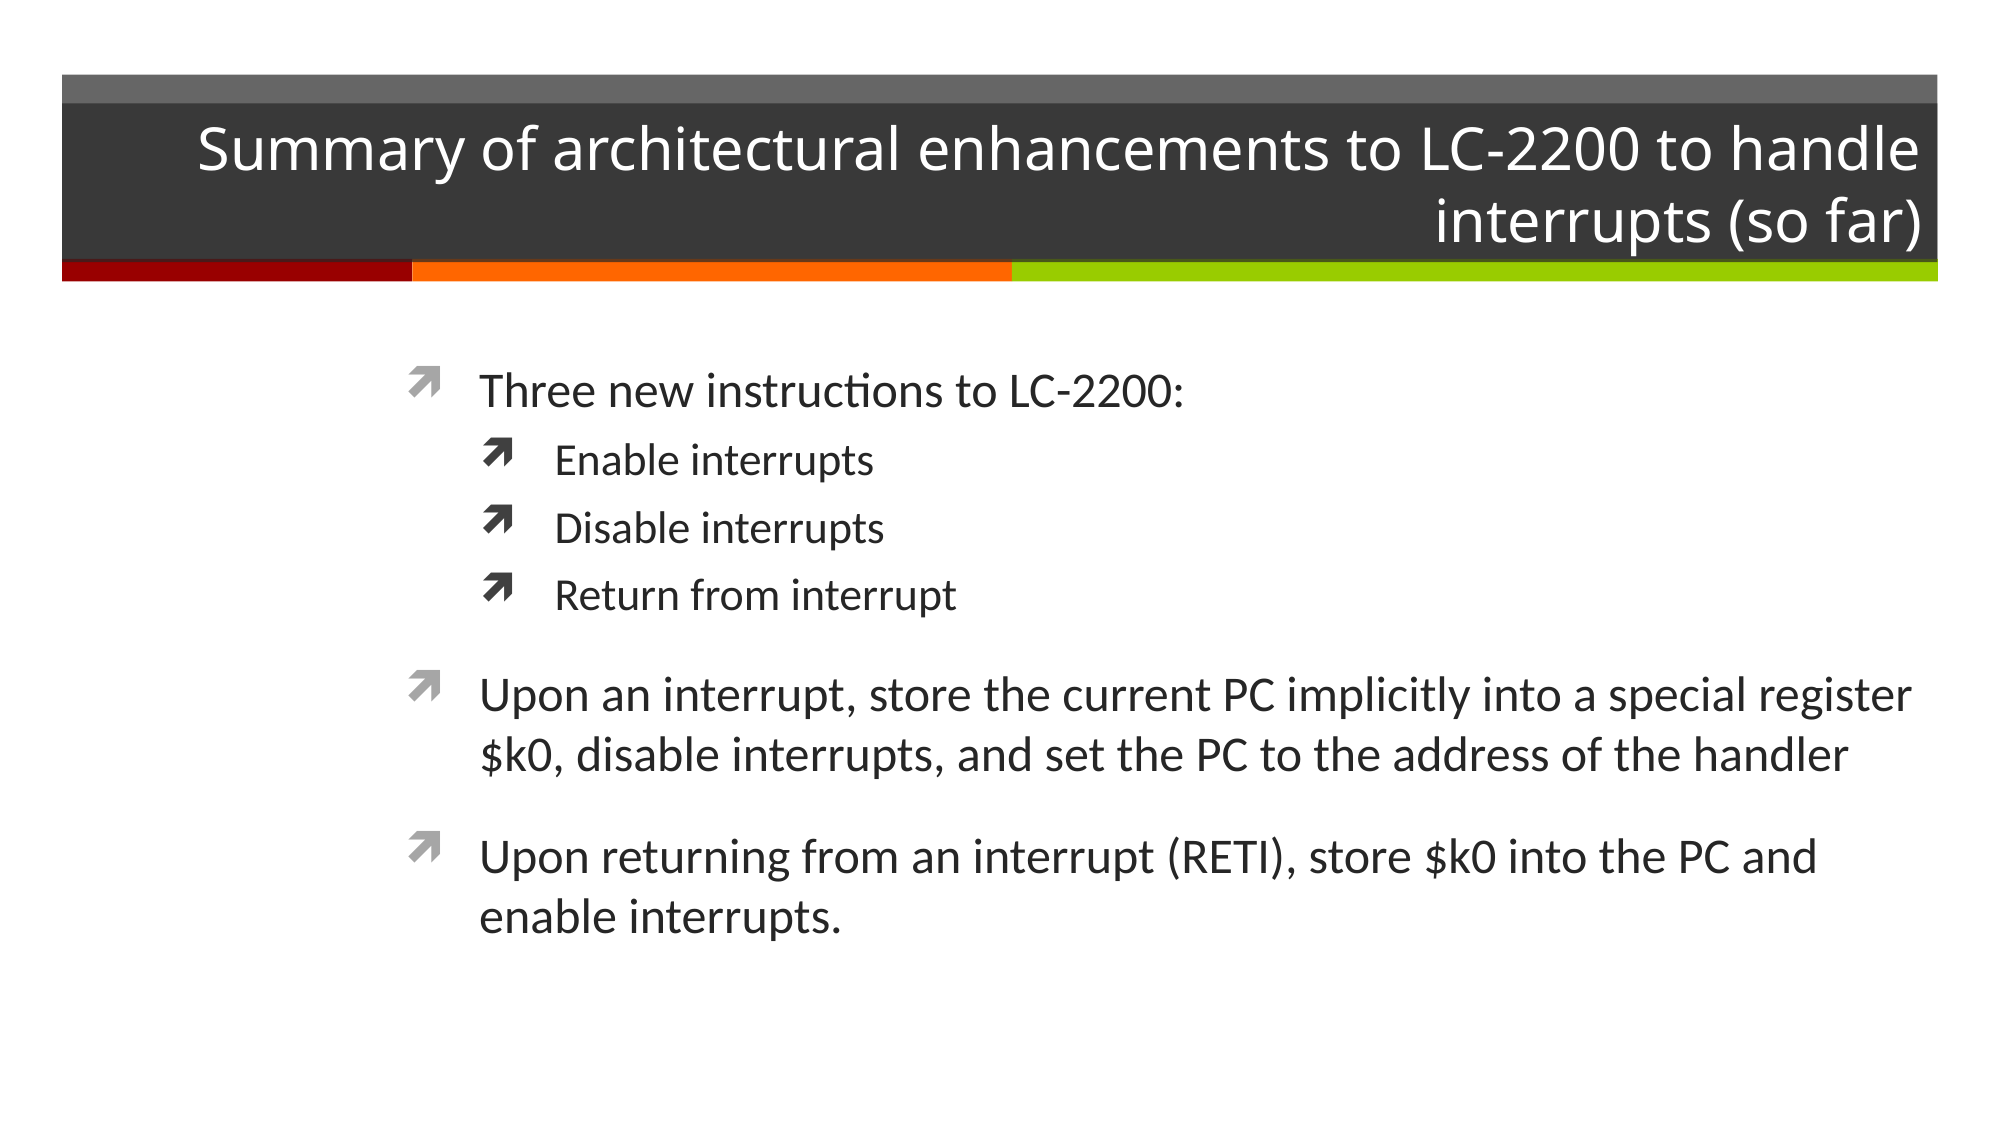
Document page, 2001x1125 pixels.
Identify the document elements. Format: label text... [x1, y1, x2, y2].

list Three new instructions to LC-2200: Enable interrupts Disable interrupts Return from interrupt Upon an interrupt, store the current PC implicitly into a special register $k0, disable interrupts, and set the PC to the address of the handler Upon returning from an interrupt (RETI), store $k0 into the PC and enable interrupts. [389, 350, 1938, 1005]
title Summary of architectural enhancements to LC-2200 to handle interrupts (so far) [62, 103, 1938, 263]
